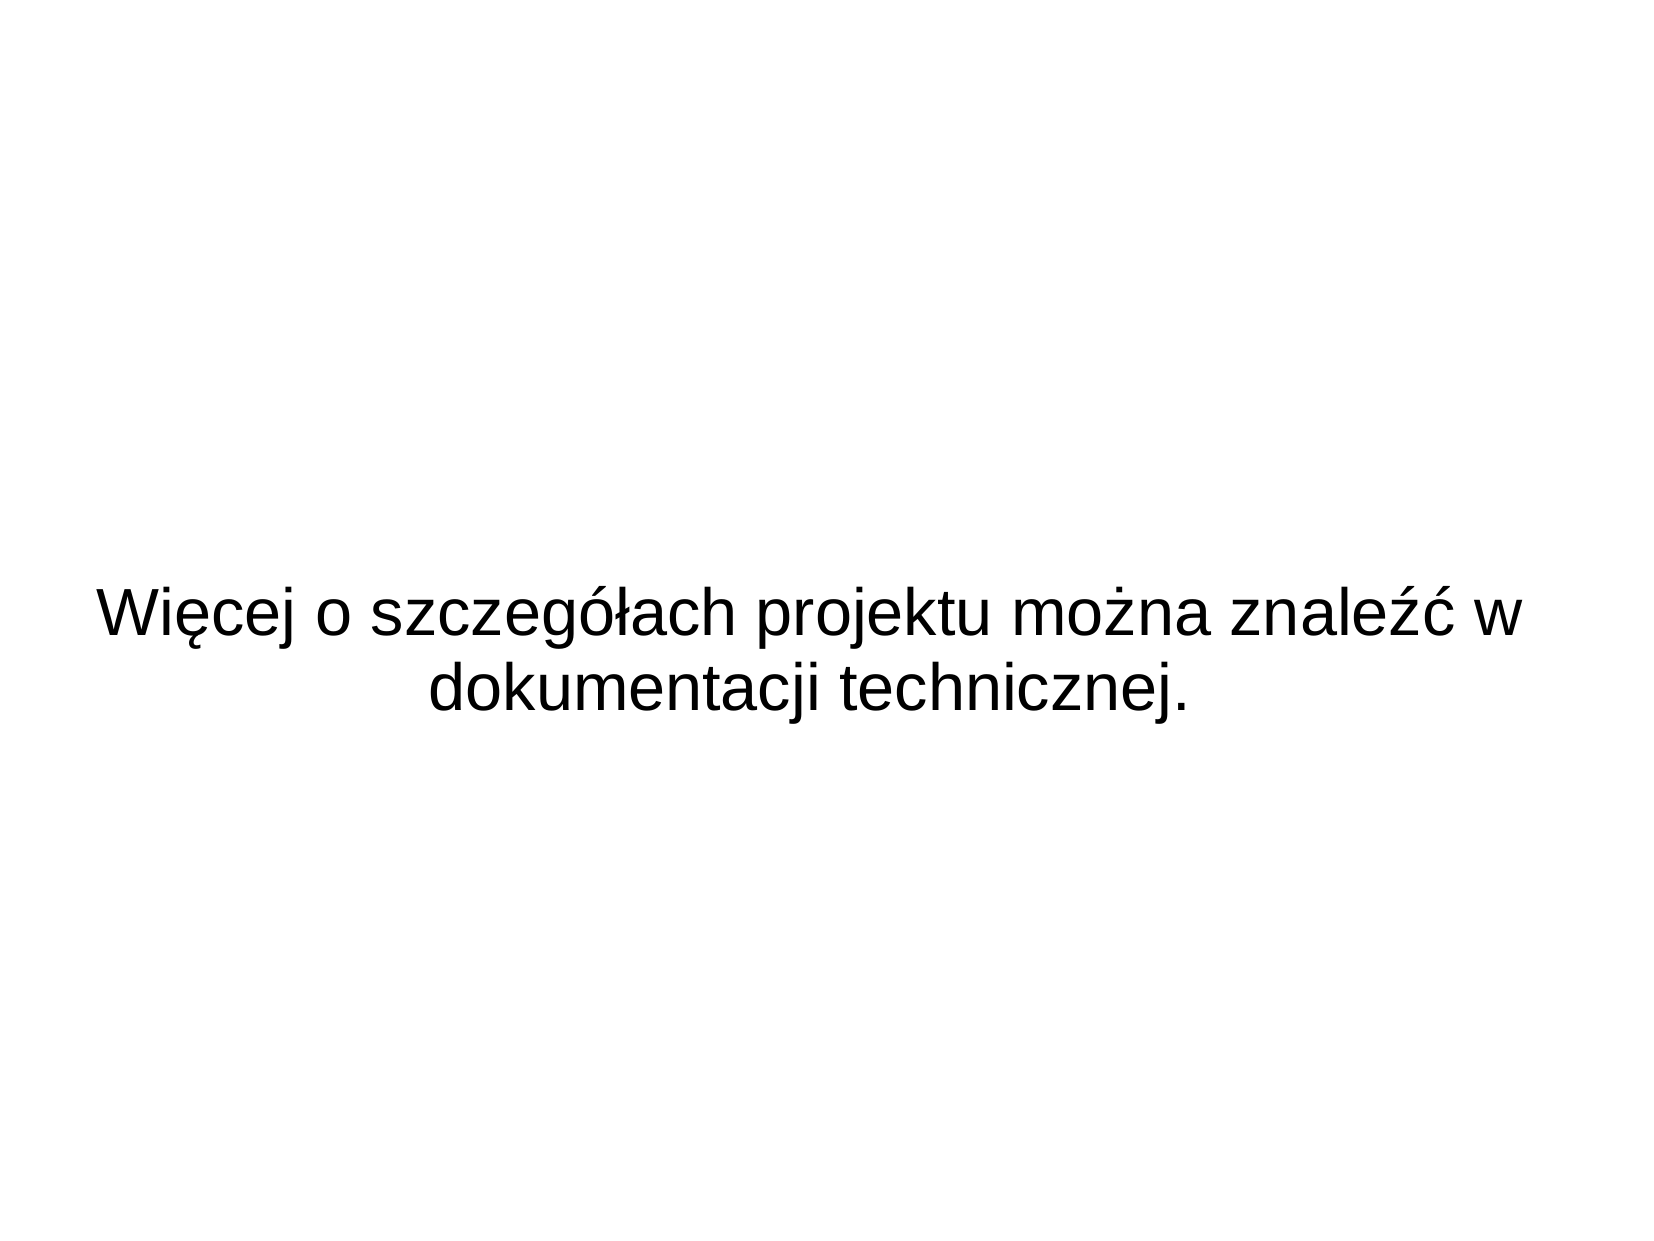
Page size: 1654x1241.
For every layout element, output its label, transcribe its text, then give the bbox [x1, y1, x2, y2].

subtitle Więcej o szczegółach projektu można znaleźć w dokumentacji technicznej. [82, 290, 1538, 1010]
